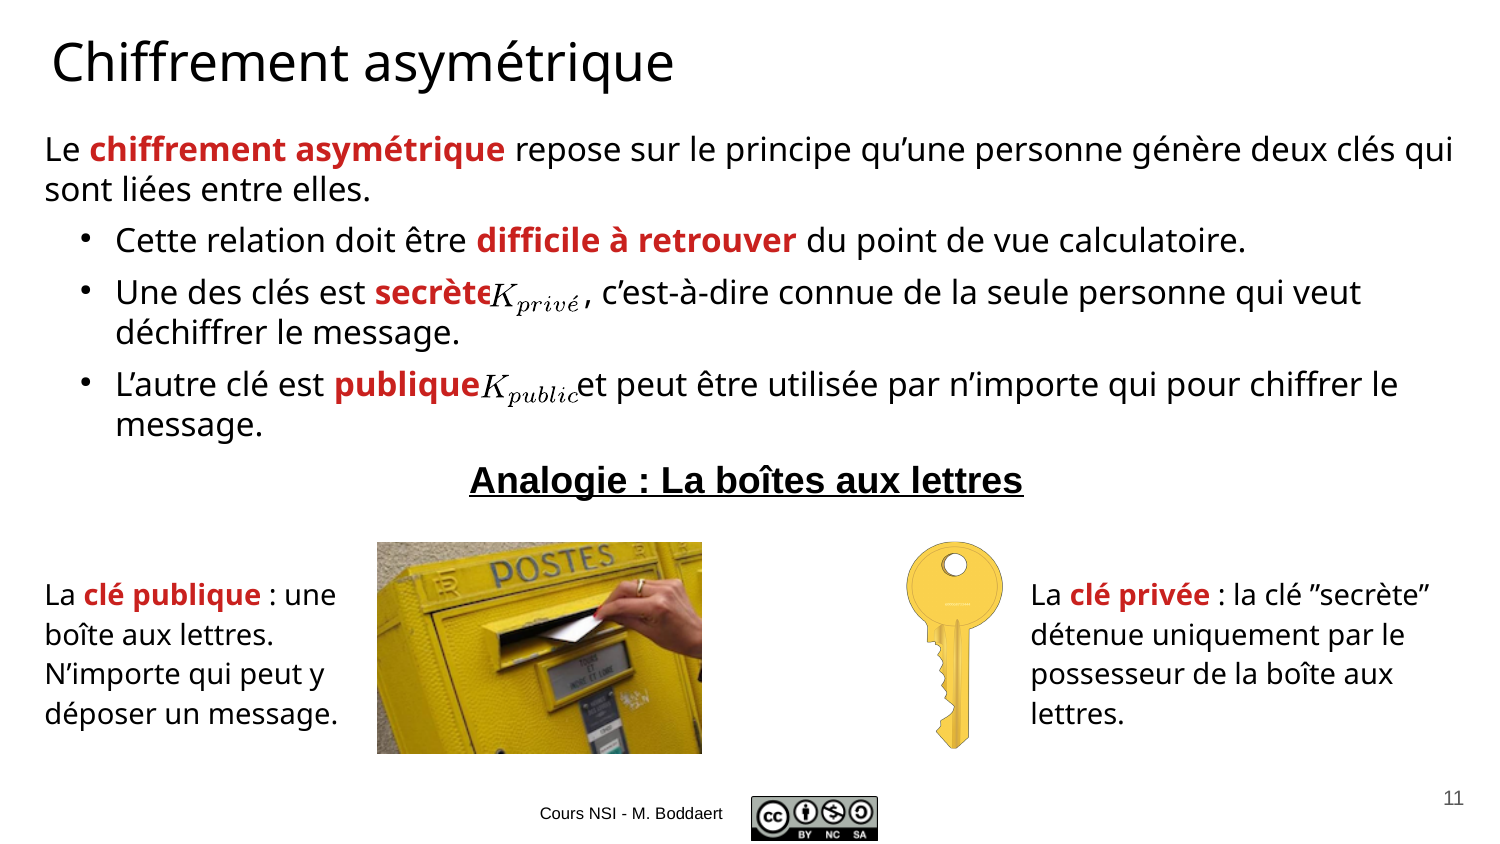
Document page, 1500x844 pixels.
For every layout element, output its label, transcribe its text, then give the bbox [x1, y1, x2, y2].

slide_number <numéro> [1389, 764, 1480, 830]
text_box Analogie : La boîtes aux lettres [454, 451, 1031, 511]
picture [377, 542, 702, 755]
text_box La clé publique : une boîte aux lettres. N’importe qui peut y déposer un message. [29, 566, 355, 718]
text_box La clé privée : la clé ”secrète” détenue uniquement par le possesseur de la boîte aux lettres. [1015, 566, 1489, 718]
text_box [489, 283, 579, 316]
picture [751, 796, 878, 841]
text_box [480, 374, 579, 407]
title Chiffrement asymétrique [51, 13, 1449, 108]
text_box Le chiffrement asymétrique repose sur le principe qu’une personne génère deux clés qui sont liées entre elles. Cette relation doit être difficile à retrouver du point de vue calculatoire. Une des clés est secrète , c’est-à-dire connue de la seule personne qui veut déchiffrer le message. L’autre clé est publique et peut être utilisée par n’importe qui pour chiffrer le message. [29, 120, 1477, 760]
picture [898, 542, 1010, 749]
